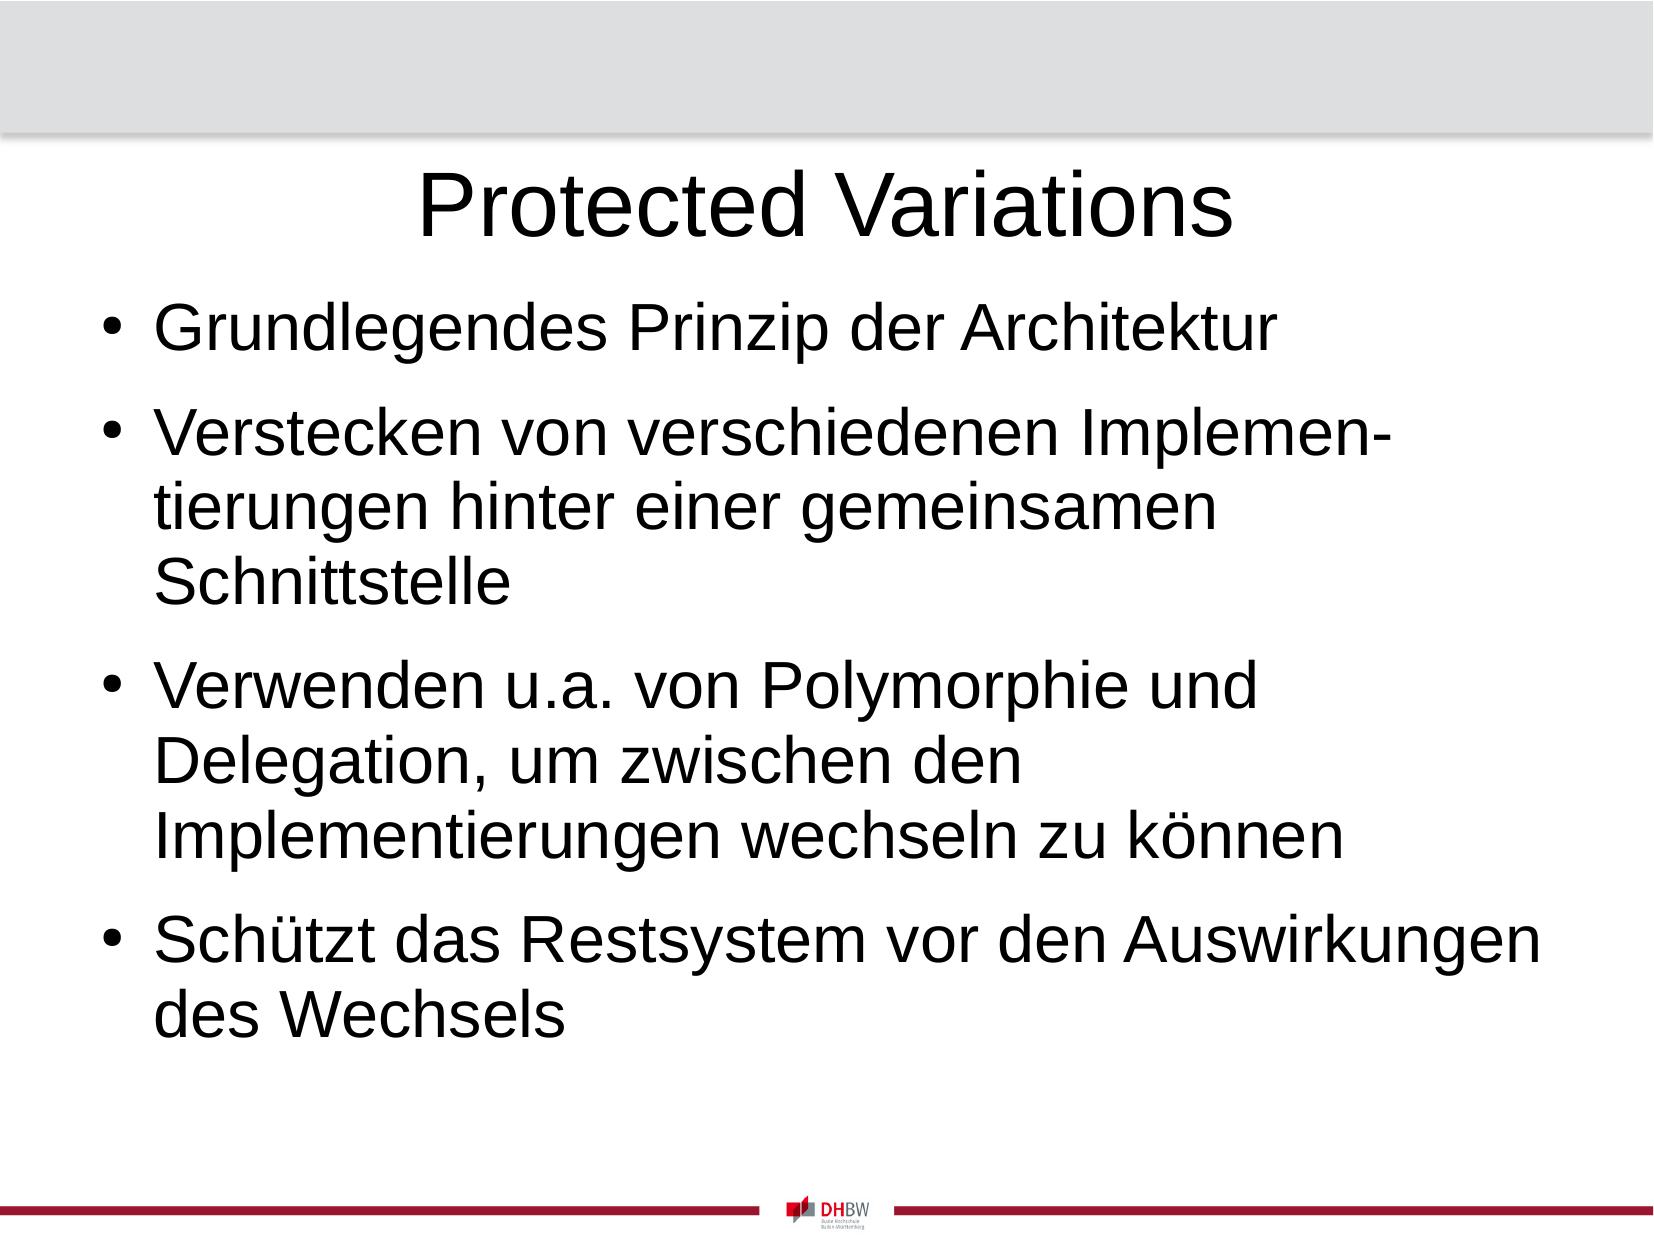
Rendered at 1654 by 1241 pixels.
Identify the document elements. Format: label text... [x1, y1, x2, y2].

title Protected Variations [82, 49, 1571, 257]
picture [0, 1, 1654, 1237]
list Grundlegendes Prinzip der Architektur Verstecken von verschiedenen Implemen-tierungen hinter einer gemeinsamen Schnittstelle Verwenden u.a. von Polymorphie und Delegation, um zwischen den Implementierungen wechseln zu können Schützt das Restsystem vor den Auswirkungen des Wechsels [82, 290, 1571, 1052]
